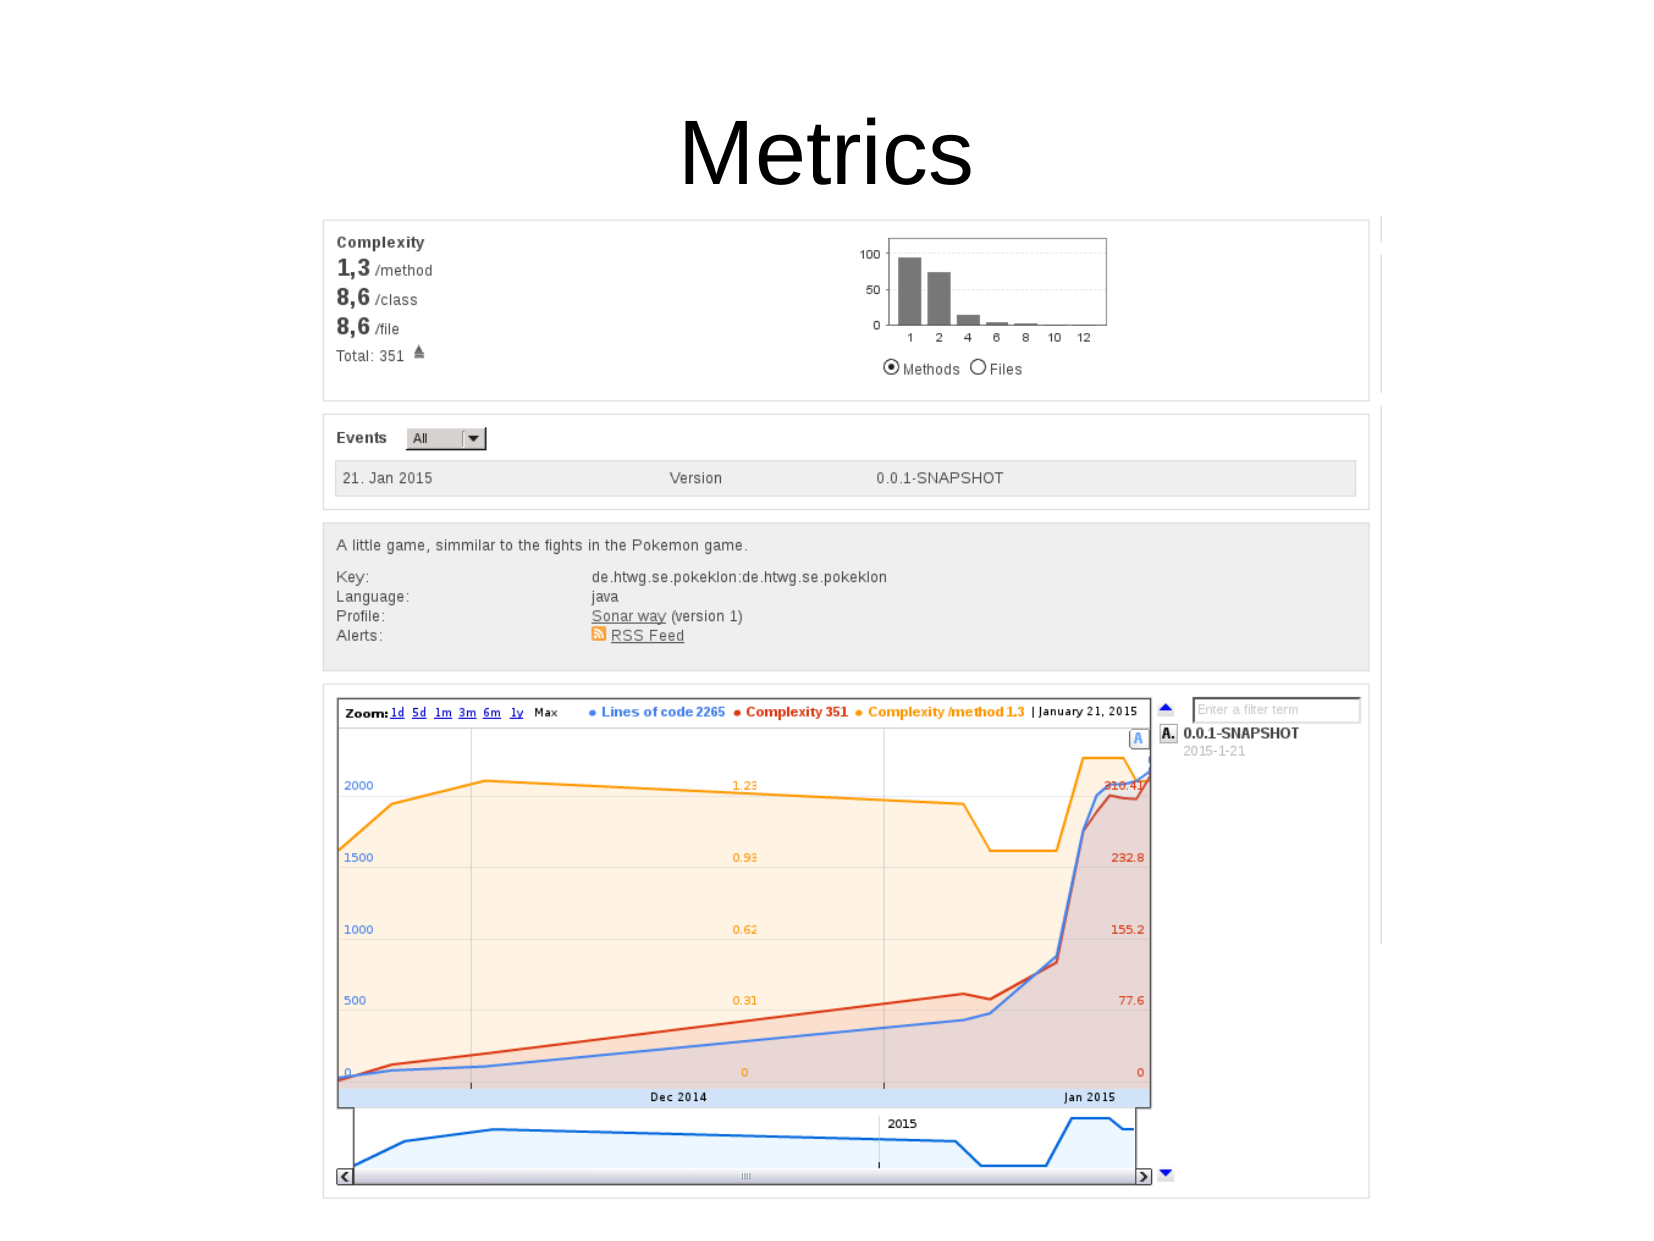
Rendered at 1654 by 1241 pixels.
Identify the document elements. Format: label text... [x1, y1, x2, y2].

title Metrics [82, 49, 1571, 257]
picture [318, 216, 1382, 1205]
